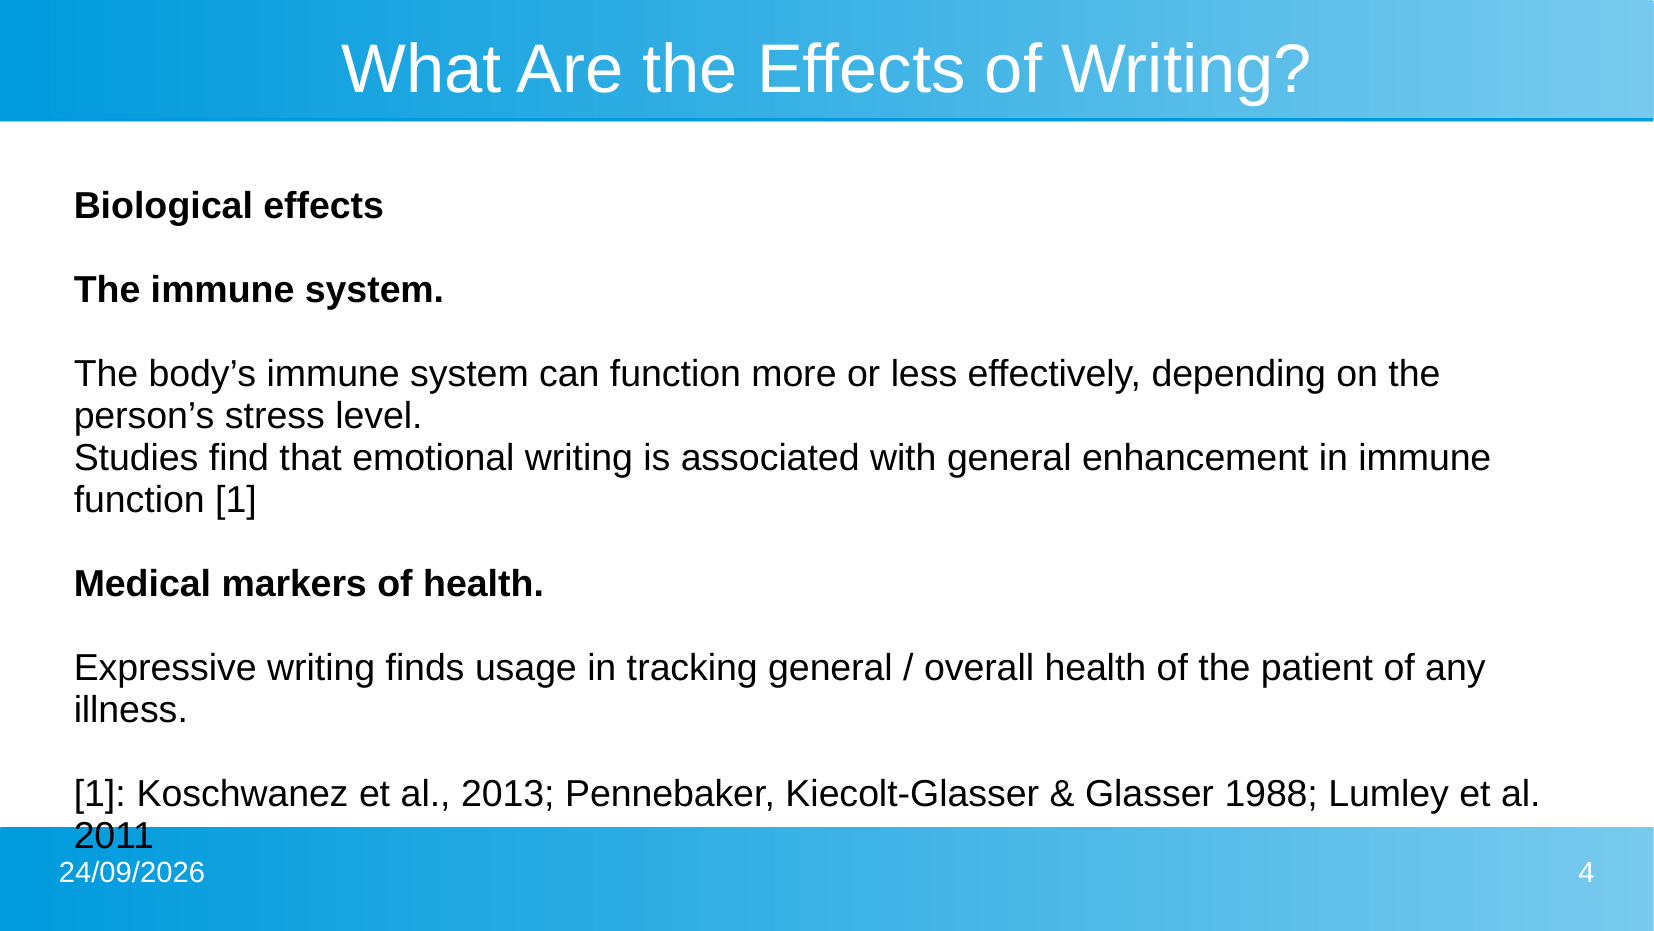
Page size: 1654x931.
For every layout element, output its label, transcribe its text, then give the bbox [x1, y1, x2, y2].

title What Are the Effects of Writing? [59, 29, 1595, 108]
text_box Biological effects The immune system. The body’s immune system can function more or less effectively, depending on the person’s stress level. Studies find that emotional writing is associated with general enhancement in immune function [1] Medical markers of health. Expressive writing finds usage in tracking general / overall health of the patient of any illness. [1]: Koschwanez et al., 2013; Pennebaker, Kiecolt-Glasser & Glasser 1988; Lumley et al. 2011 [59, 177, 1595, 931]
